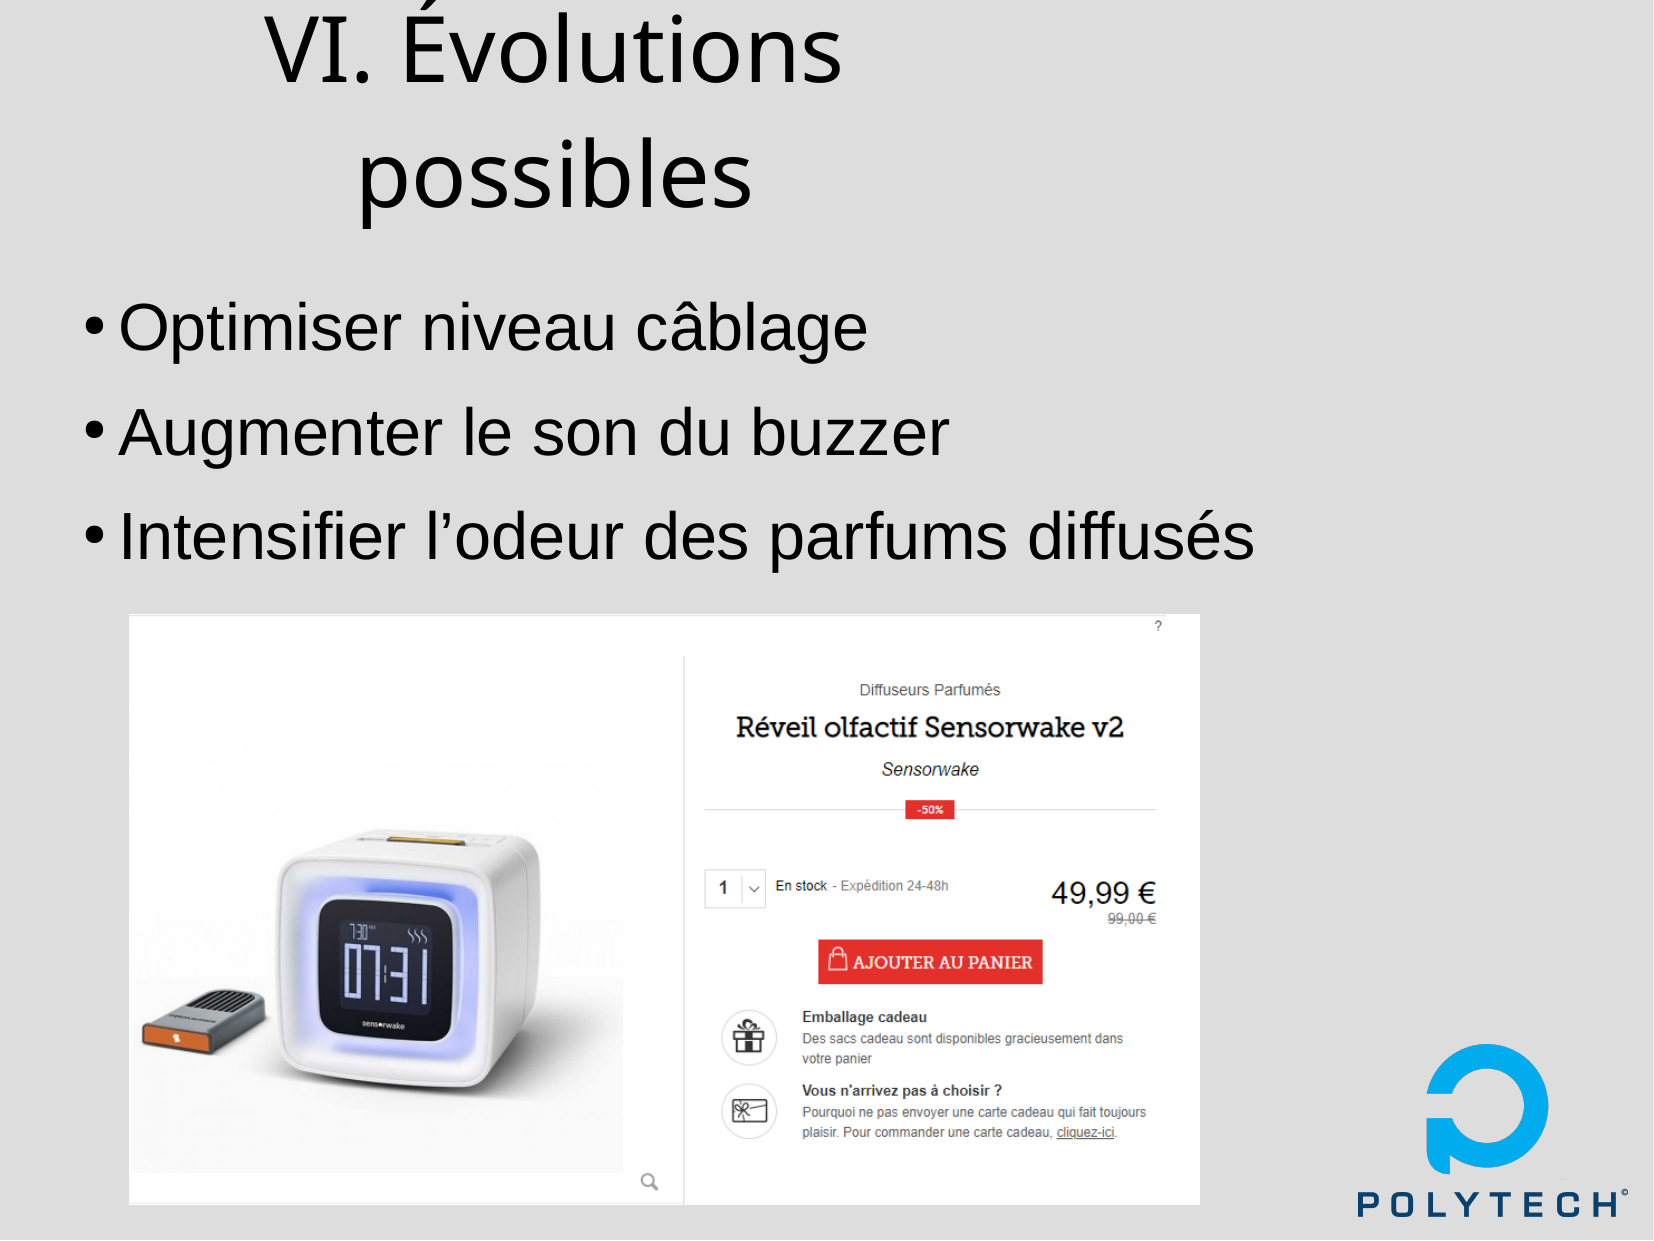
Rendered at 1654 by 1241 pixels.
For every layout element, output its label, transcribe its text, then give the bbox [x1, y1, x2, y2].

picture [129, 614, 1200, 1205]
picture [1358, 1044, 1628, 1217]
list Optimiser niveau câblage Augmenter le son du buzzer Intensifier l’odeur des parfums diffusés [82, 290, 1571, 1010]
title VI. Évolutions possibles [82, 5, 1028, 213]
